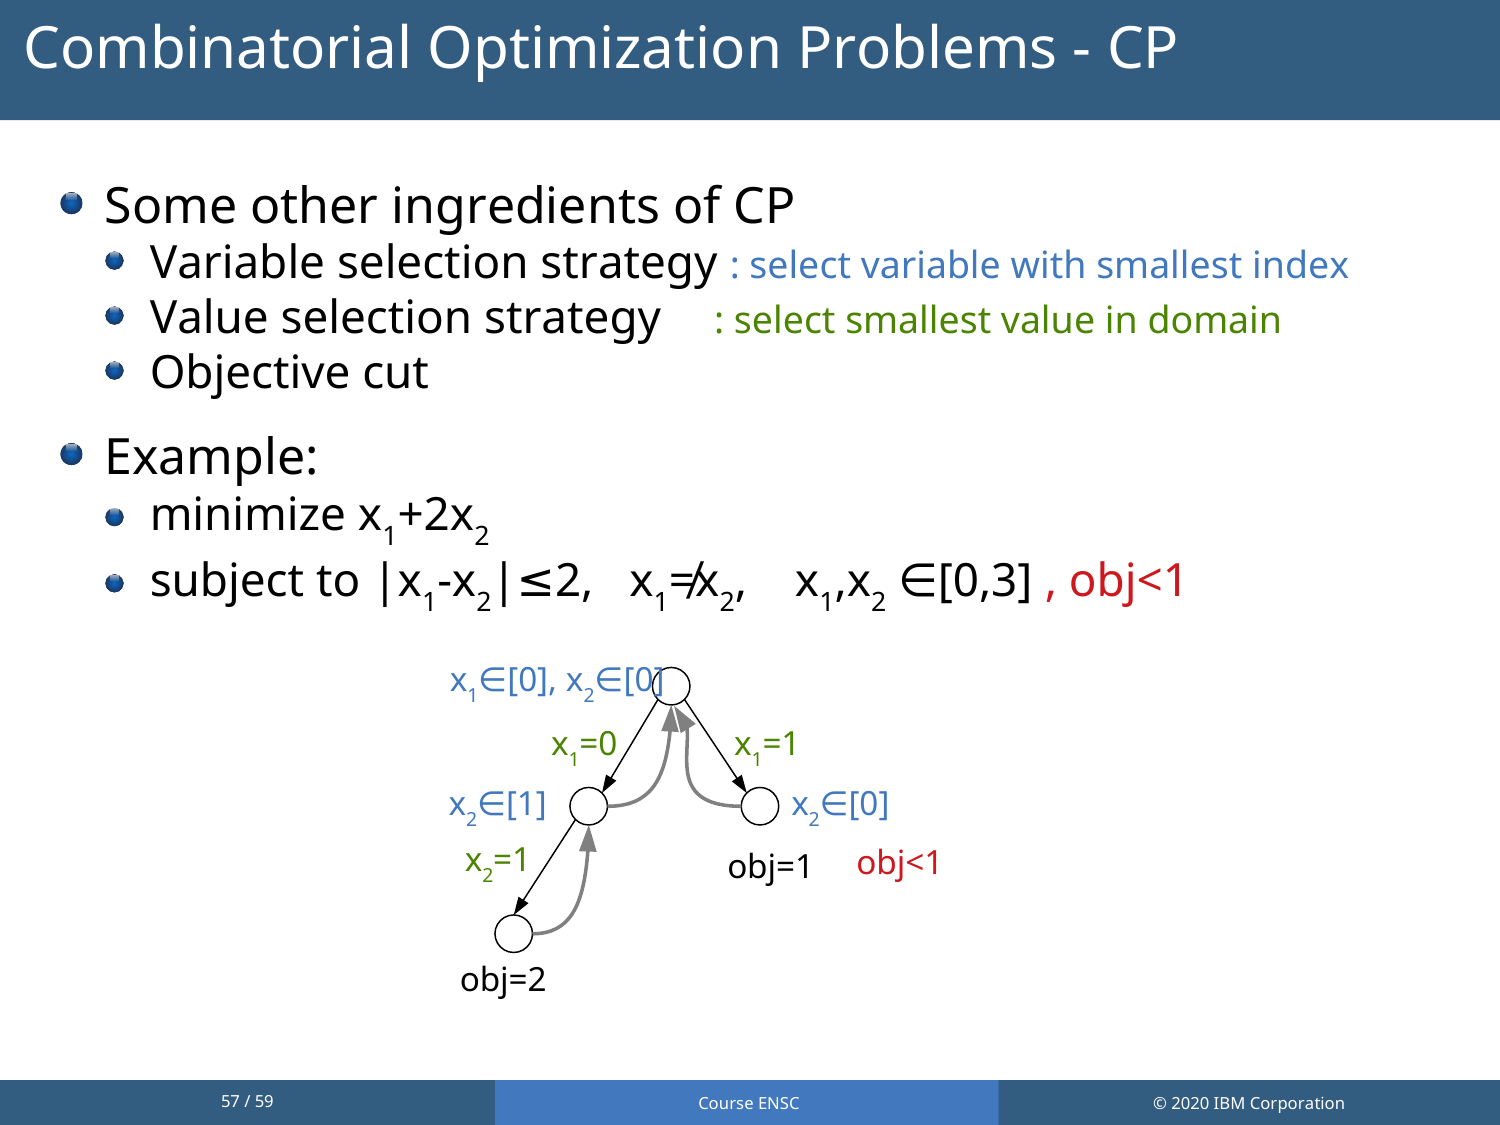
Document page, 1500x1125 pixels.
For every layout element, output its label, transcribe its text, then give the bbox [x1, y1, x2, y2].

text_box x2=1 [450, 831, 558, 901]
text_box x2∈[1] [433, 774, 629, 838]
text_box [741, 787, 776, 826]
text_box x1=0 [536, 716, 644, 785]
title Combinatorial Optimization Problems - CP [0, 0, 1500, 121]
text_box x2∈[0] [776, 775, 972, 838]
text_box obj=2 [445, 950, 590, 1006]
text_box [494, 915, 533, 950]
text_box obj=1 [712, 837, 858, 893]
text_box x1=1 [719, 715, 827, 785]
list Some other ingredients of CP Variable selection strategy : select variable with smallest index Value selection strategy : select smallest value in domain Objective cut Example: minimize x1+2x2 subject to |x1-x2|≤2, x1≠x2, x1,x2 ∈[0,3] , obj<1 [45, 165, 1441, 1036]
text_box x1∈[0], x2∈[0] [435, 650, 712, 716]
text_box obj<1 [858, 834, 987, 889]
